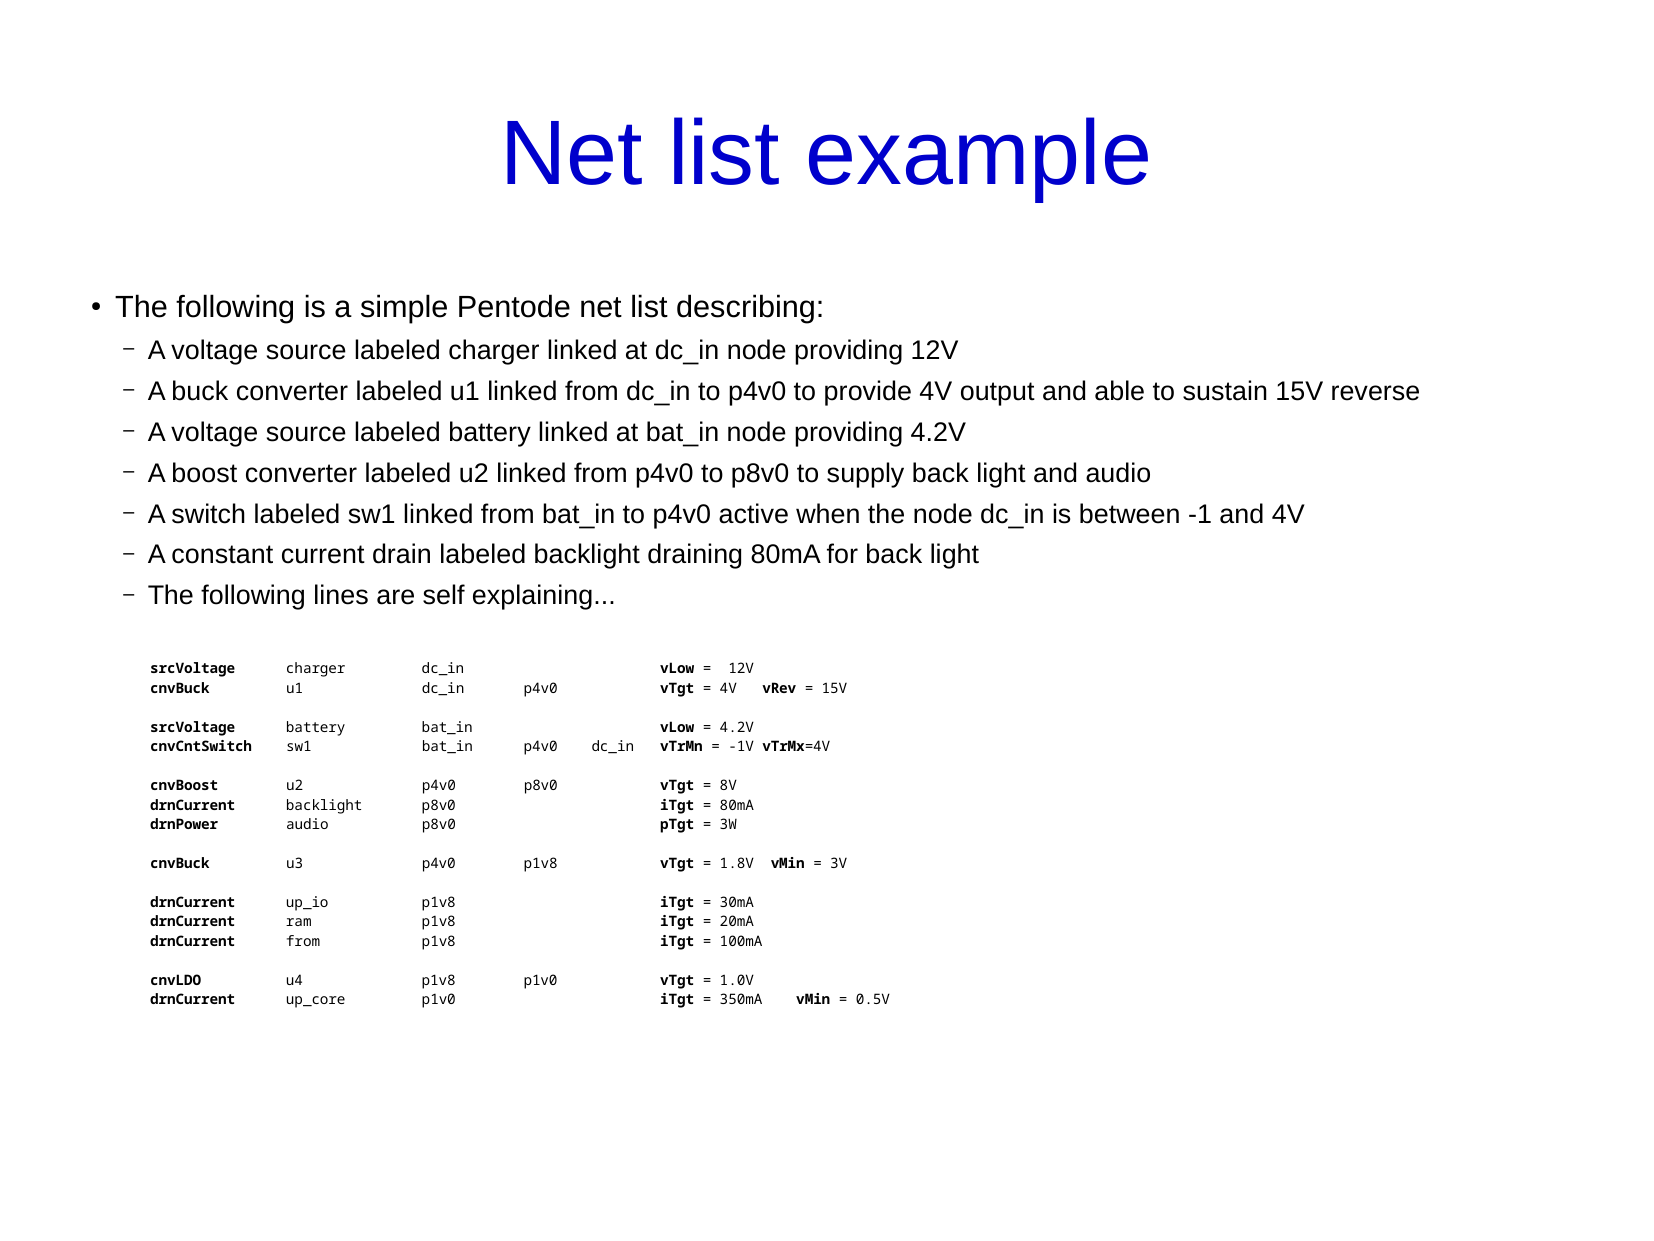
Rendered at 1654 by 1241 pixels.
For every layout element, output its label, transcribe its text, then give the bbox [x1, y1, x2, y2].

title Net list example [82, 49, 1571, 257]
list The following is a simple Pentode net list describing: A voltage source labeled charger linked at dc_in node providing 12V A buck converter labeled u1 linked from dc_in to p4v0 to provide 4V output and able to sustain 15V reverse A voltage source labeled battery linked at bat_in node providing 4.2V A boost converter labeled u2 linked from p4v0 to p8v0 to supply back light and audio A switch labeled sw1 linked from bat_in to p4v0 active when the node dc_in is between -1 and 4V A constant current drain labeled backlight draining 80mA for back light The following lines are self explaining... srcVoltage charger dc_in vLow = 12V cnvBuck u1 dc_in p4v0 vTgt = 4V vRev = 15V srcVoltage battery bat_in vLow = 4.2V cnvCntSwitch sw1 bat_in p4v0 dc_in vTrMn = -1V vTrMx=4V cnvBoost u2 p4v0 p8v0 vTgt = 8V drnCurrent backlight p8v0 iTgt = 80mA drnPower audio p8v0 pTgt = 3W cnvBuck u3 p4v0 p1v8 vTgt = 1.8V vMin = 3V drnCurrent up_io p1v8 iTgt = 30mA drnCurrent ram p1v8 iTgt = 20mA drnCurrent from p1v8 iTgt = 100mA cnvLDO u4 p1v8 p1v0 vTgt = 1.0V drnCurrent up_core p1v0 iTgt = 350mA vMin = 0.5V [82, 290, 1571, 1010]
